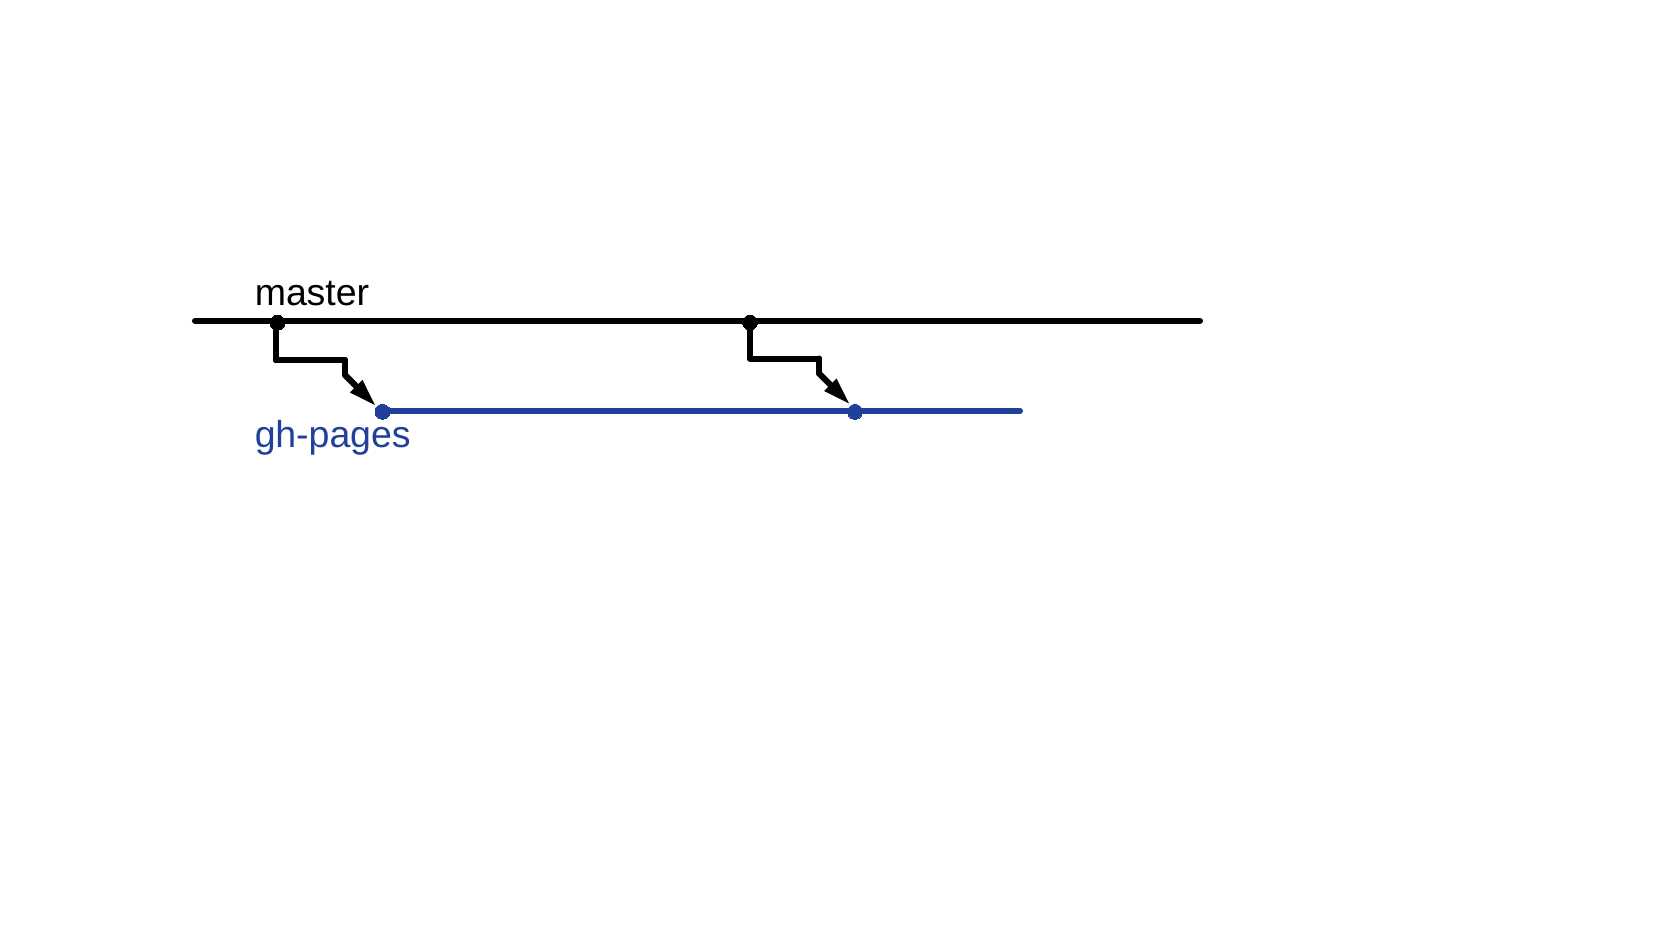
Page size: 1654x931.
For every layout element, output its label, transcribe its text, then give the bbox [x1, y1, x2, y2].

text_box [375, 404, 391, 420]
text_box [742, 315, 758, 330]
text_box [279, 321, 286, 330]
text_box master [240, 264, 385, 321]
text_box [847, 404, 863, 420]
text_box gh-pages [240, 405, 426, 463]
